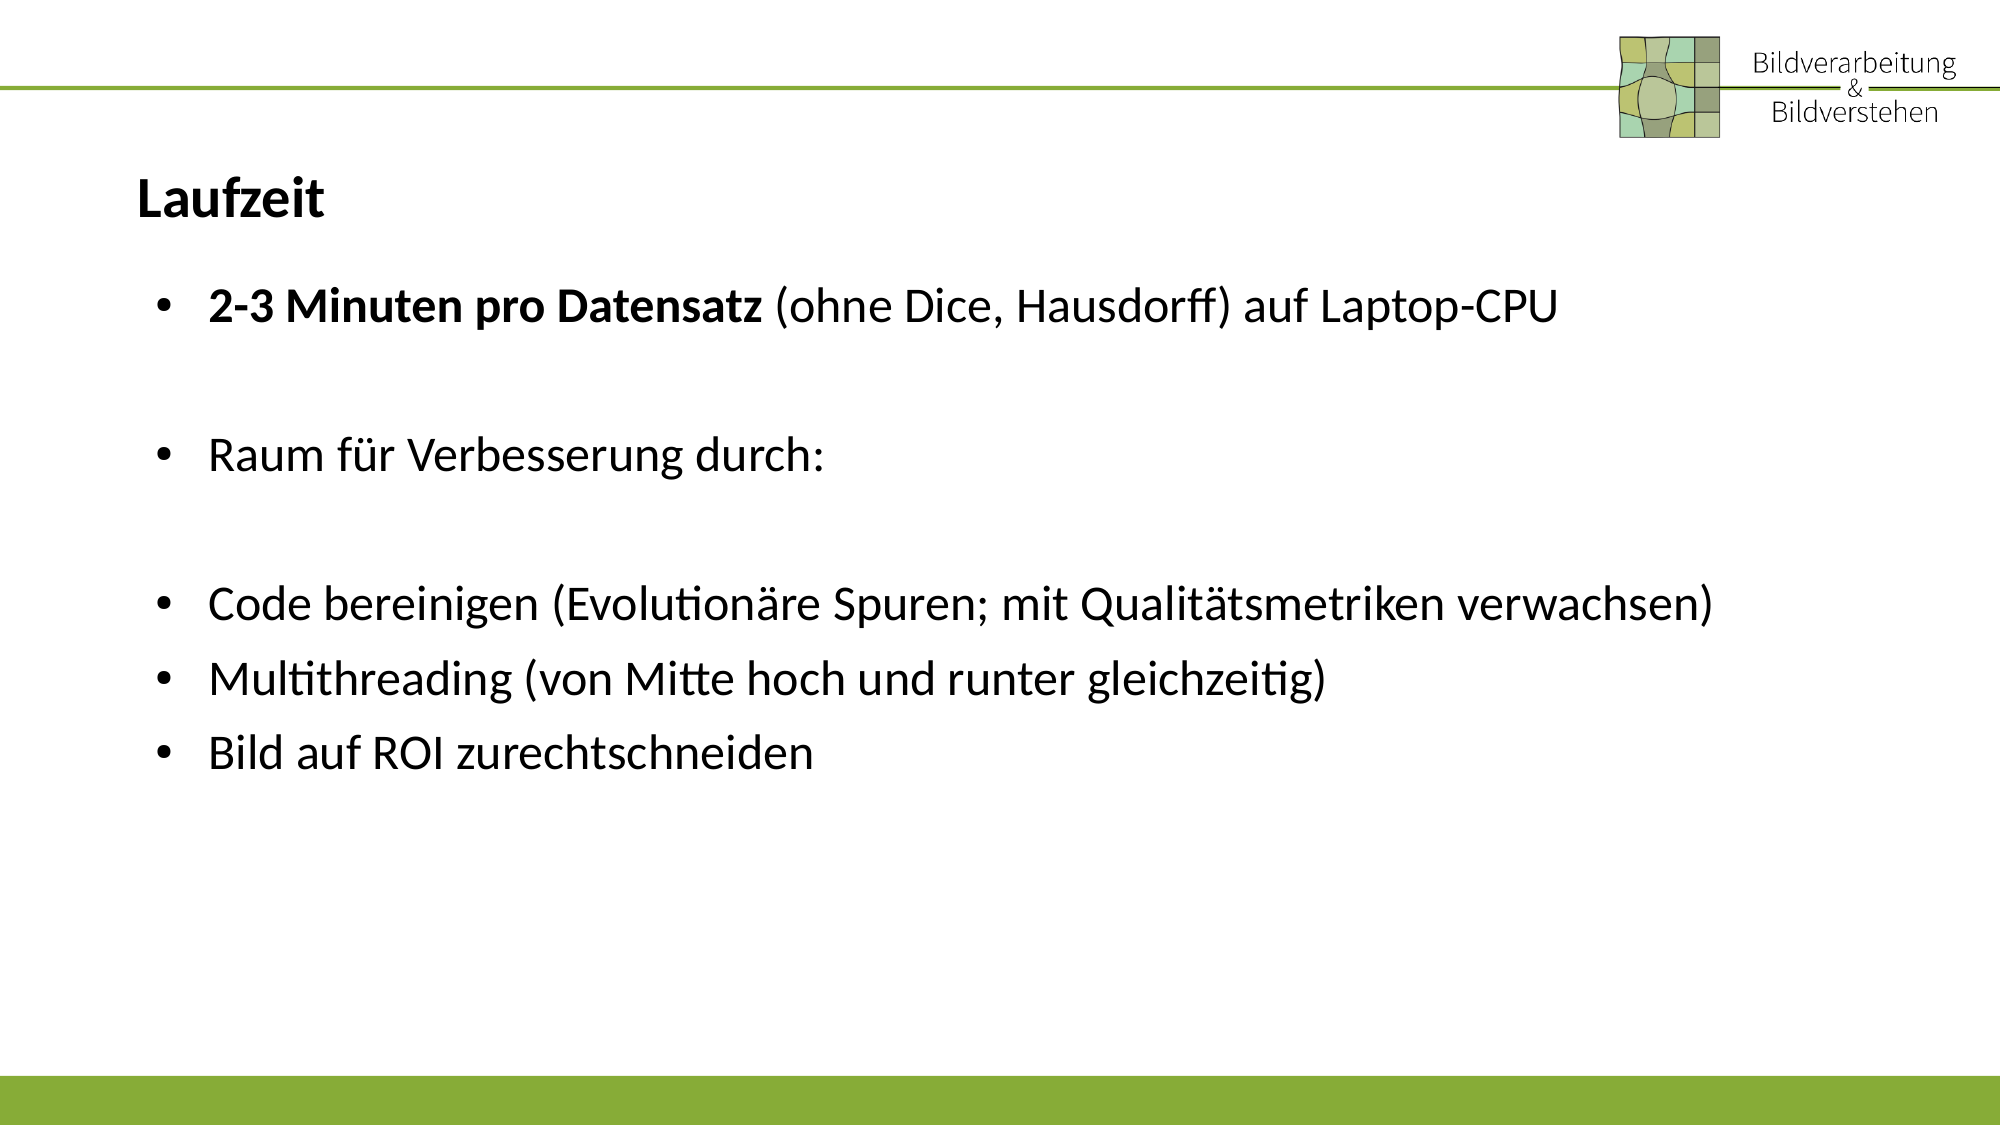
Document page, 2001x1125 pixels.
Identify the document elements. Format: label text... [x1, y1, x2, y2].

title Laufzeit [137, 153, 1863, 251]
list 2-3 Minuten pro Datensatz (ohne Dice, Hausdorff) auf Laptop-CPU Raum für Verbesserung durch: Code bereinigen (Evolutionäre Spuren; mit Qualitätsmetriken verwachsen) Multithreading (von Mitte hoch und runter gleichzeitig) Bild auf ROI zurechtschneiden [137, 286, 1863, 1001]
picture [1618, 36, 2000, 138]
